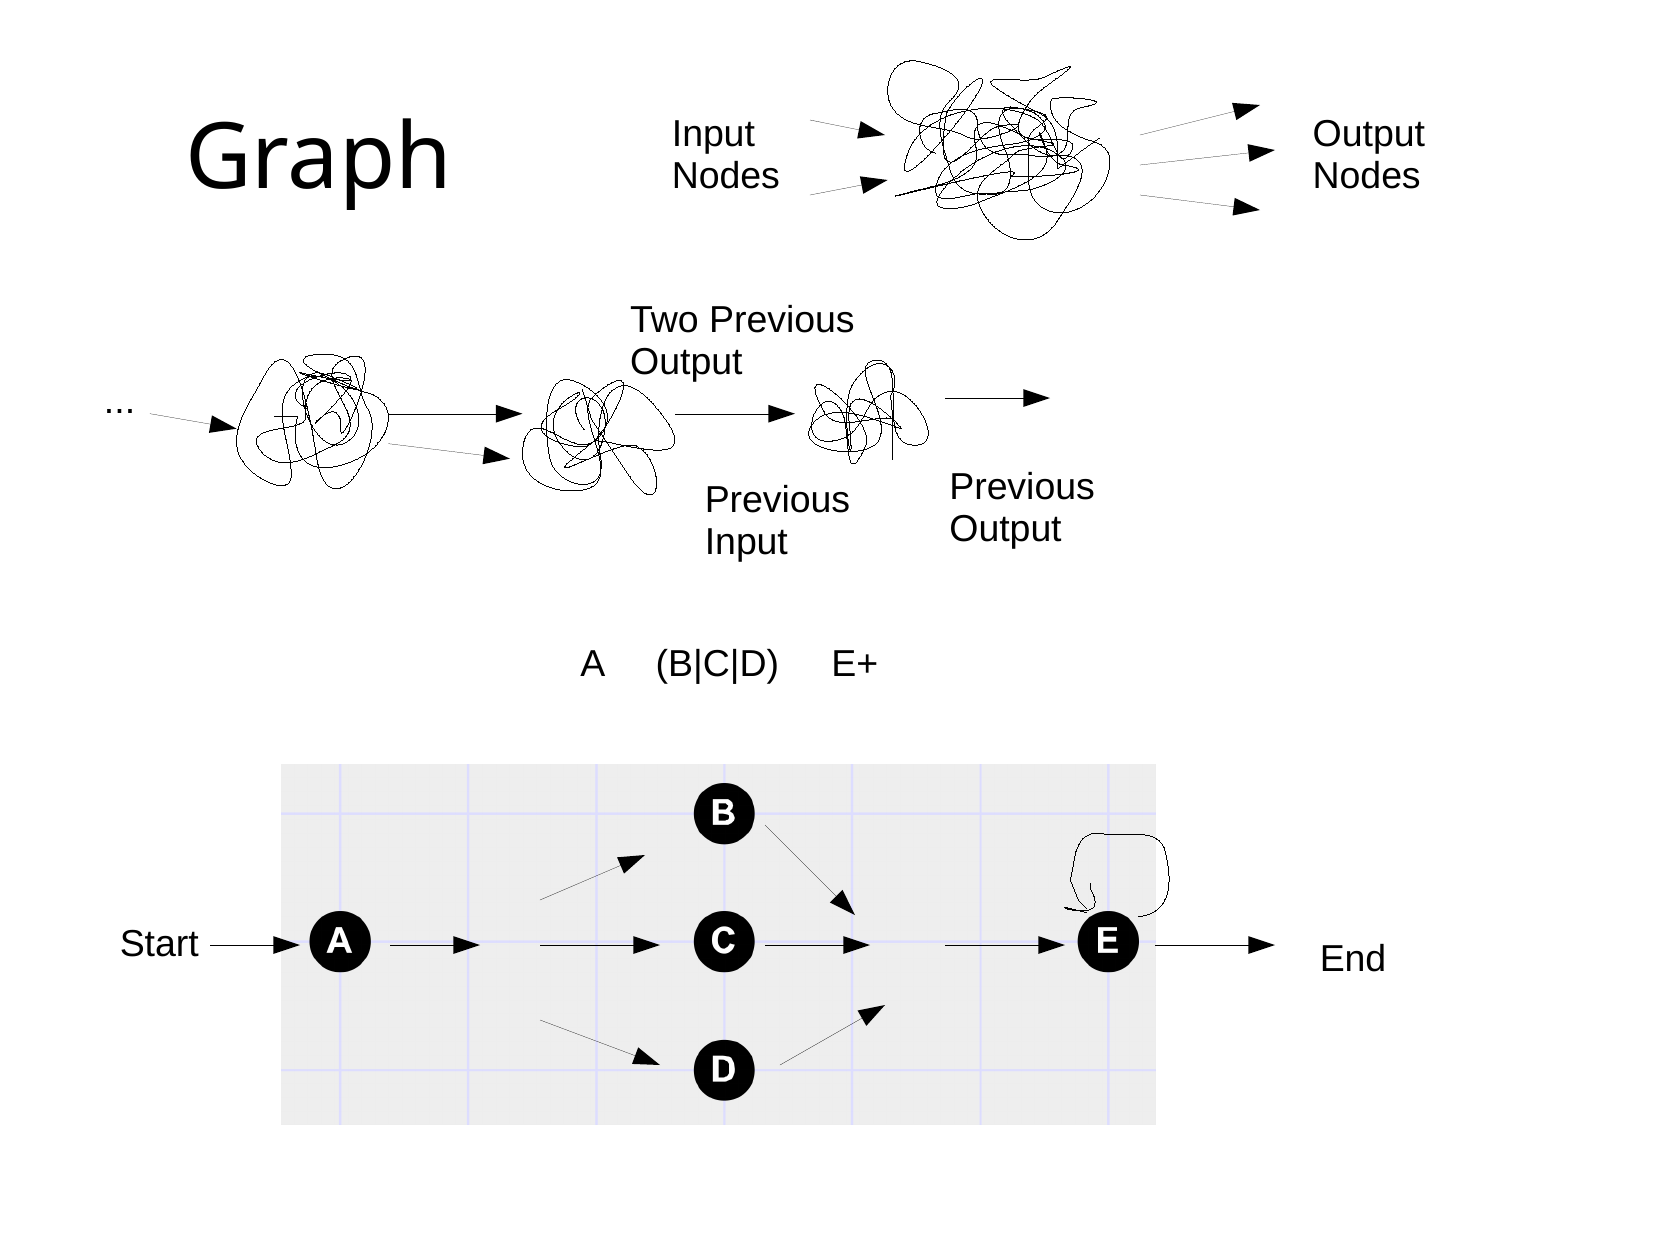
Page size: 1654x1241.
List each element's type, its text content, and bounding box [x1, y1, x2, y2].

text_box Start [105, 915, 214, 972]
picture [281, 764, 1156, 1126]
text_box Input Nodes [657, 105, 796, 204]
text_box End [1305, 930, 1402, 987]
text_box A (B|C|D) E+ [565, 634, 1088, 734]
text_box Previous Input [690, 471, 866, 571]
text_box ... [89, 371, 151, 429]
title Graph [82, 49, 556, 257]
text_box Two Previous Output [615, 291, 871, 391]
text_box Previous Output [934, 458, 1111, 557]
text_box Output Nodes [1297, 105, 1441, 204]
